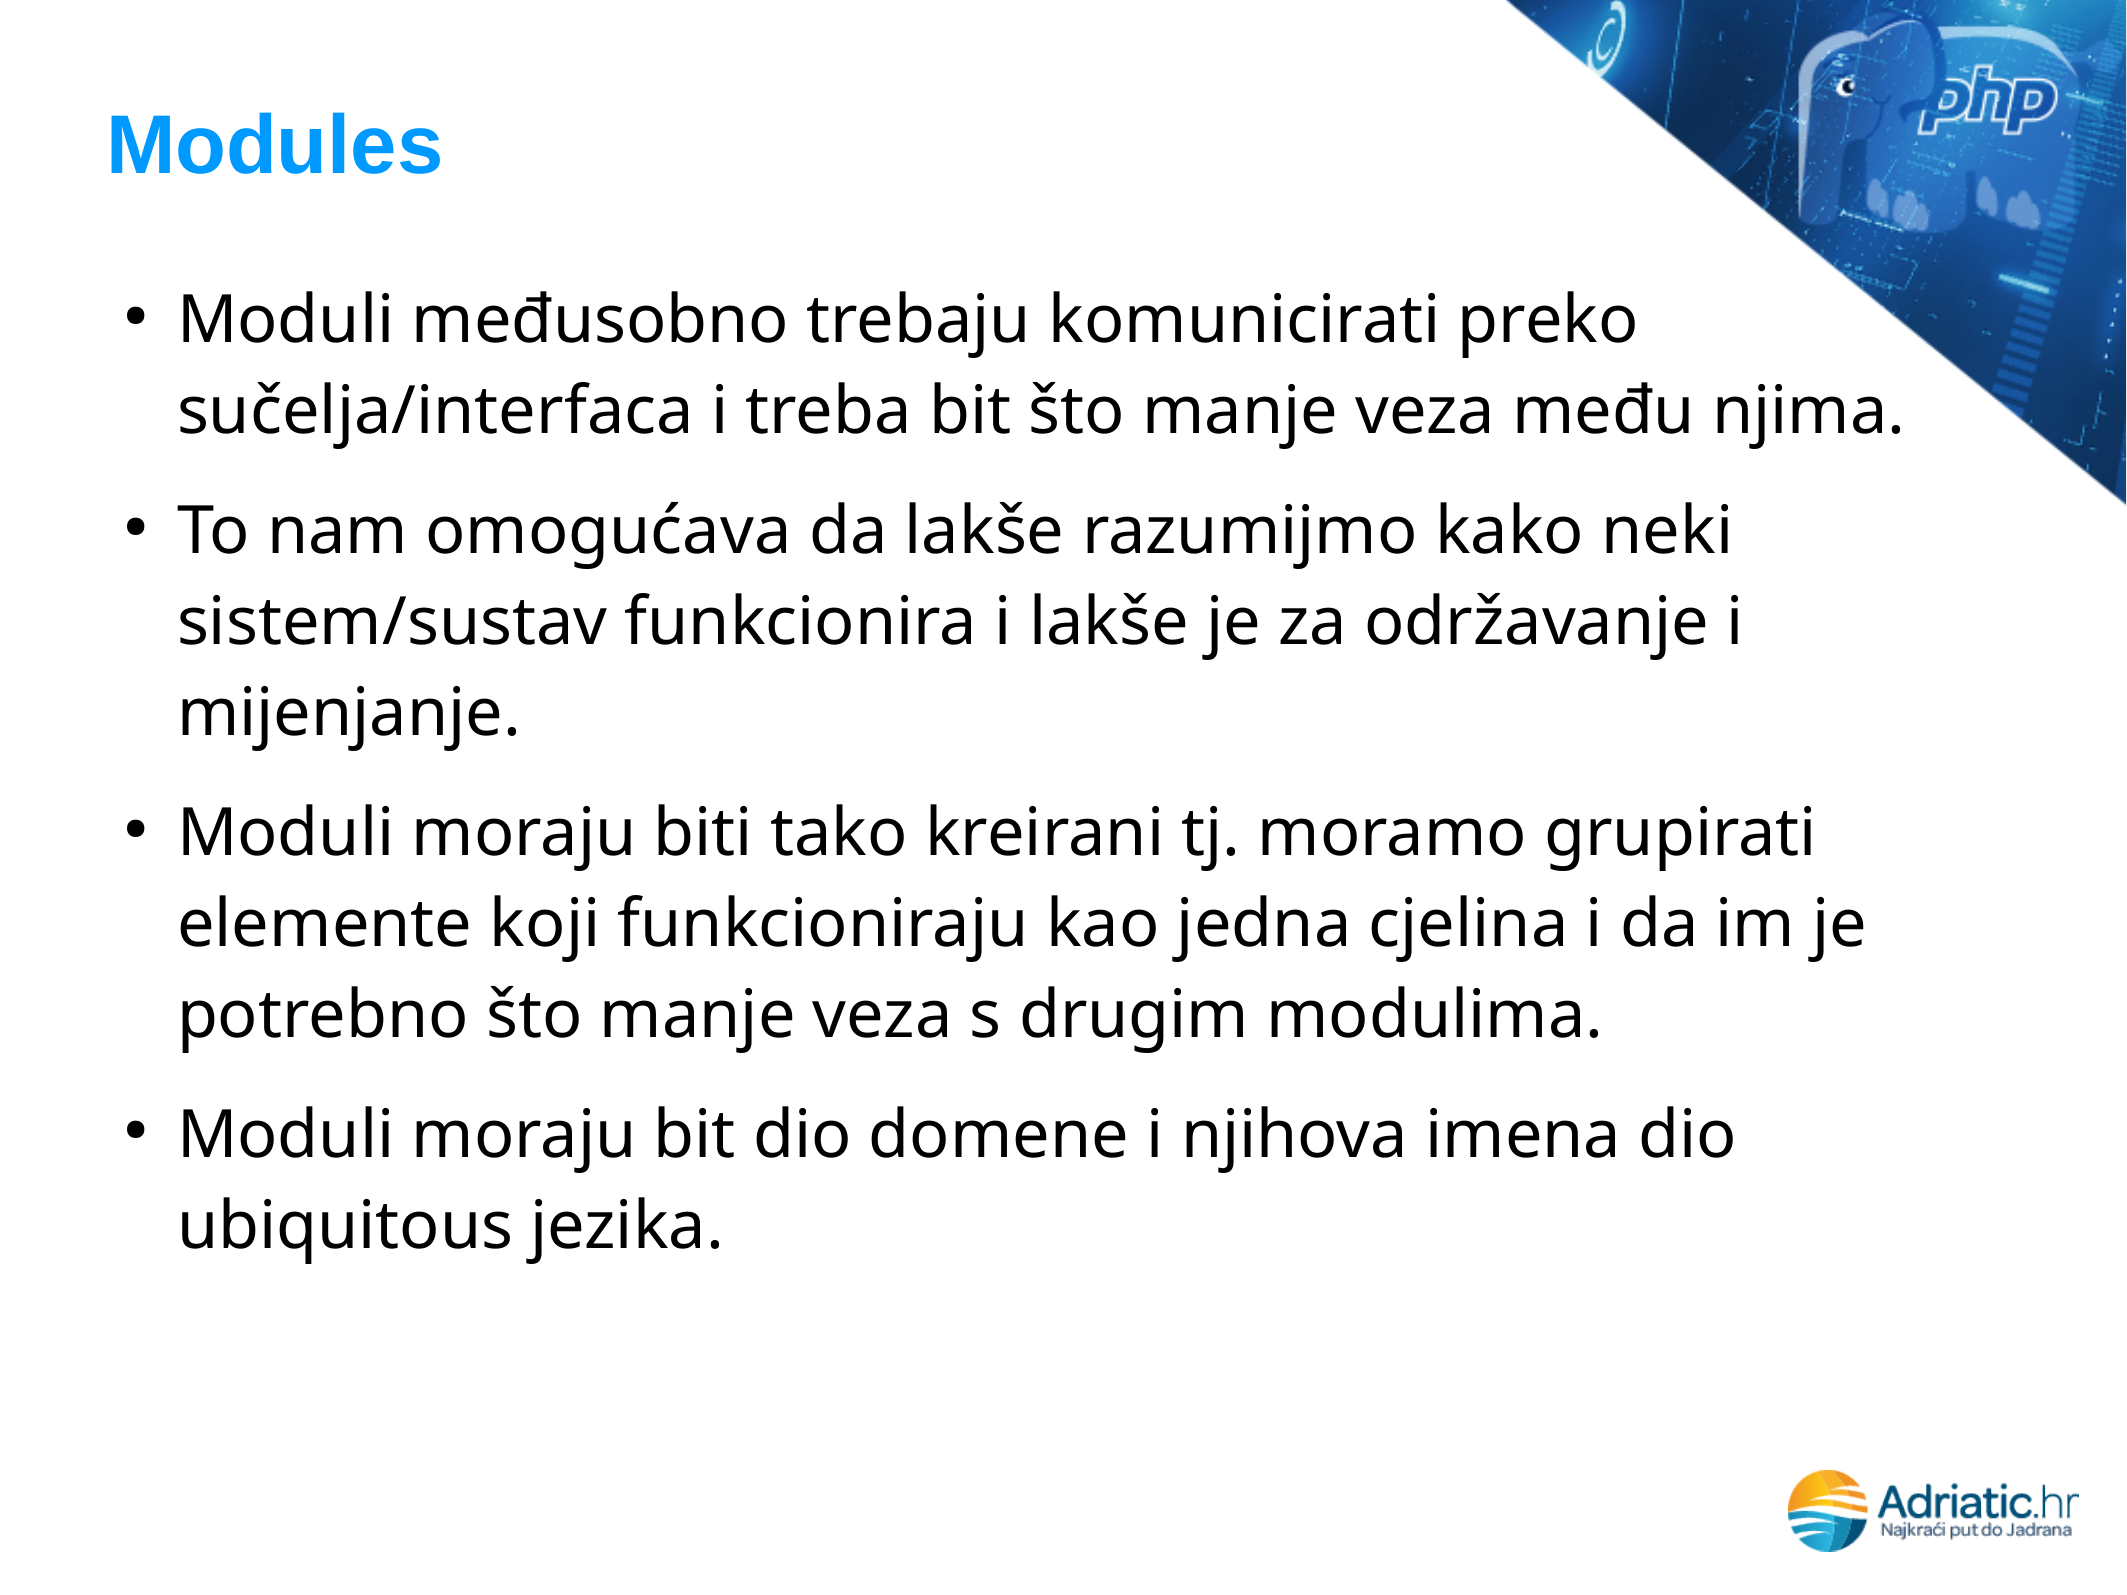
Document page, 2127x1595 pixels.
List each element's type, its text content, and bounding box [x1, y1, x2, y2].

title Modules [106, 70, 1630, 219]
list Moduli međusobno trebaju komunicirati preko sučelja/interfaca i treba bit što manje veza među njima. To nam omogućava da lakše razumijmo kako neki sistem/sustav funkcionira i lakše je za održavanje i mijenjanje. Moduli moraju biti tako kreirani tj. moramo grupirati elemente koji funkcioniraju kao jedna cjelina i da im je potrebno što manje veza s drugim modulima. Moduli moraju bit dio domene i njihova imena dio ubiquitous jezika. [106, 271, 2020, 1453]
picture [1788, 1470, 2079, 1552]
picture [1505, 0, 2127, 625]
